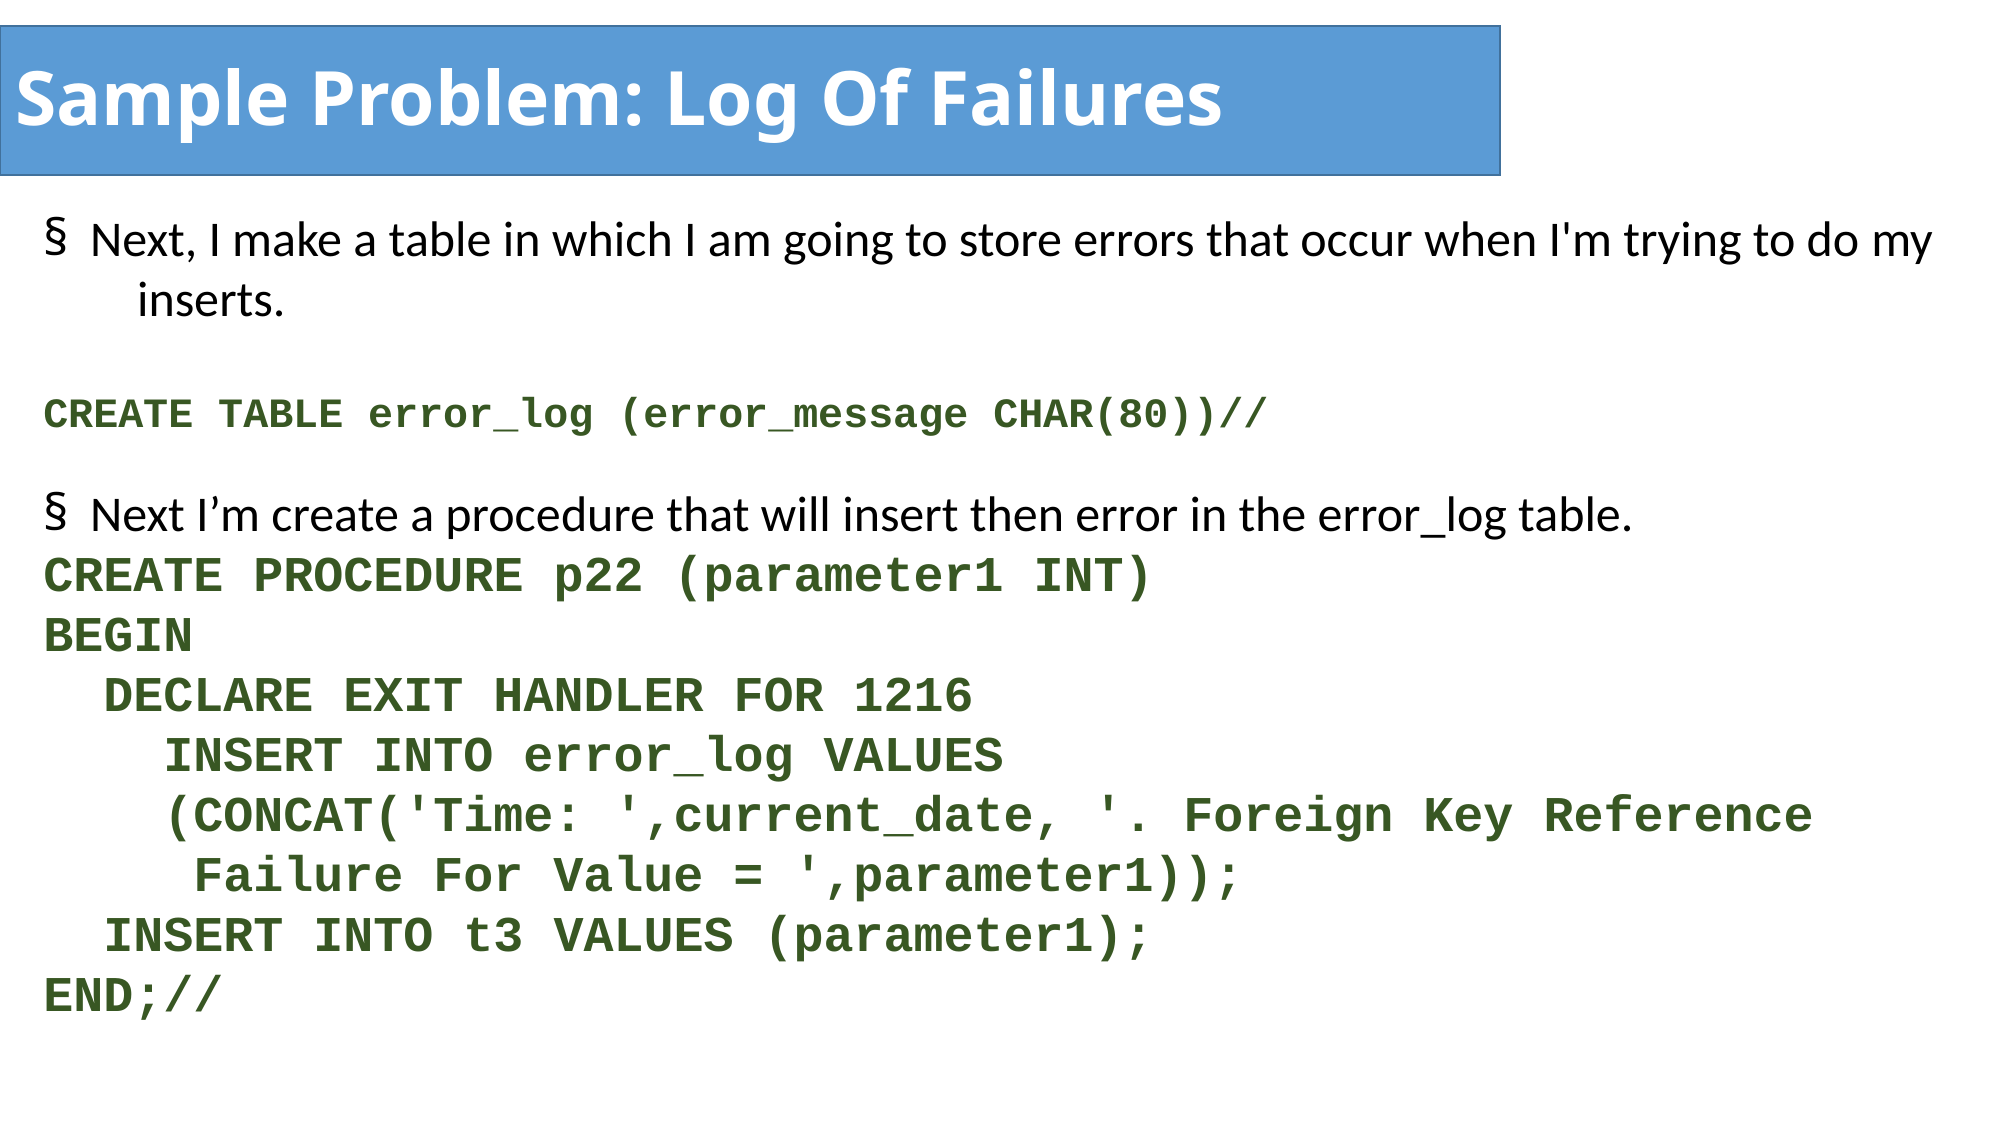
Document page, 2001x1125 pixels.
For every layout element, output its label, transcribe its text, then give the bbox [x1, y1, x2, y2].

title Sample Problem: Log Of Failures [0, 26, 1501, 176]
text_box Next, I make a table in which I am going to store errors that occur when I'm trying to do my inserts. CREATE TABLE error_log (error_message CHAR(80))// Next I’m create a procedure that will insert then error in the error_log table. CREATE PROCEDURE p22 (parameter1 INT) BEGIN DECLARE EXIT HANDLER FOR 1216 INSERT INTO error_log VALUES (CONCAT('Time: ',current_date, '. Foreign Key Reference Failure For Value = ',parameter1)); INSERT INTO t3 VALUES (parameter1); END;// [28, 199, 2000, 1074]
